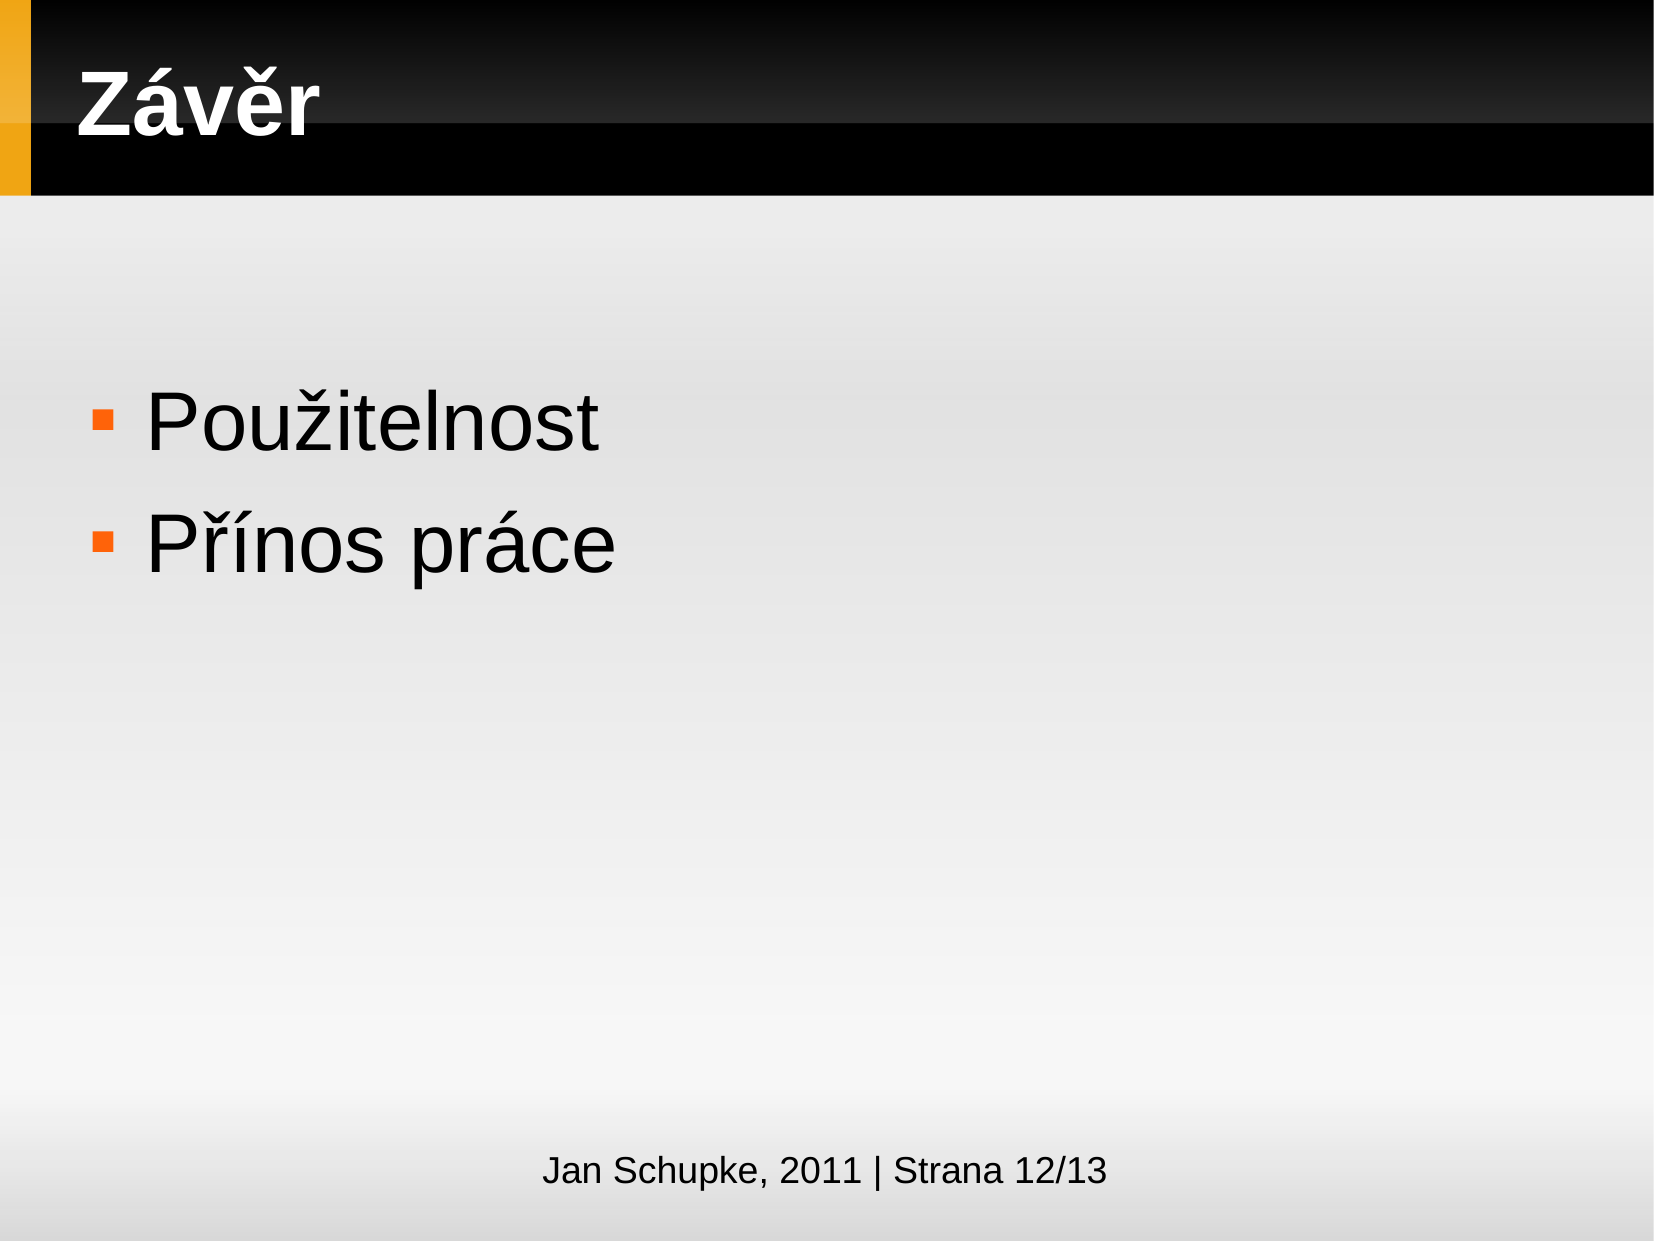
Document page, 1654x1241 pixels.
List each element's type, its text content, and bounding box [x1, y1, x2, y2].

text_box Jan Schupke, 2011 | Strana <number>/13 [525, 1141, 1126, 1201]
title Závěr [76, 7, 1565, 200]
list Použitelnost Přínos práce [75, 375, 1564, 910]
picture [0, 0, 1654, 1241]
